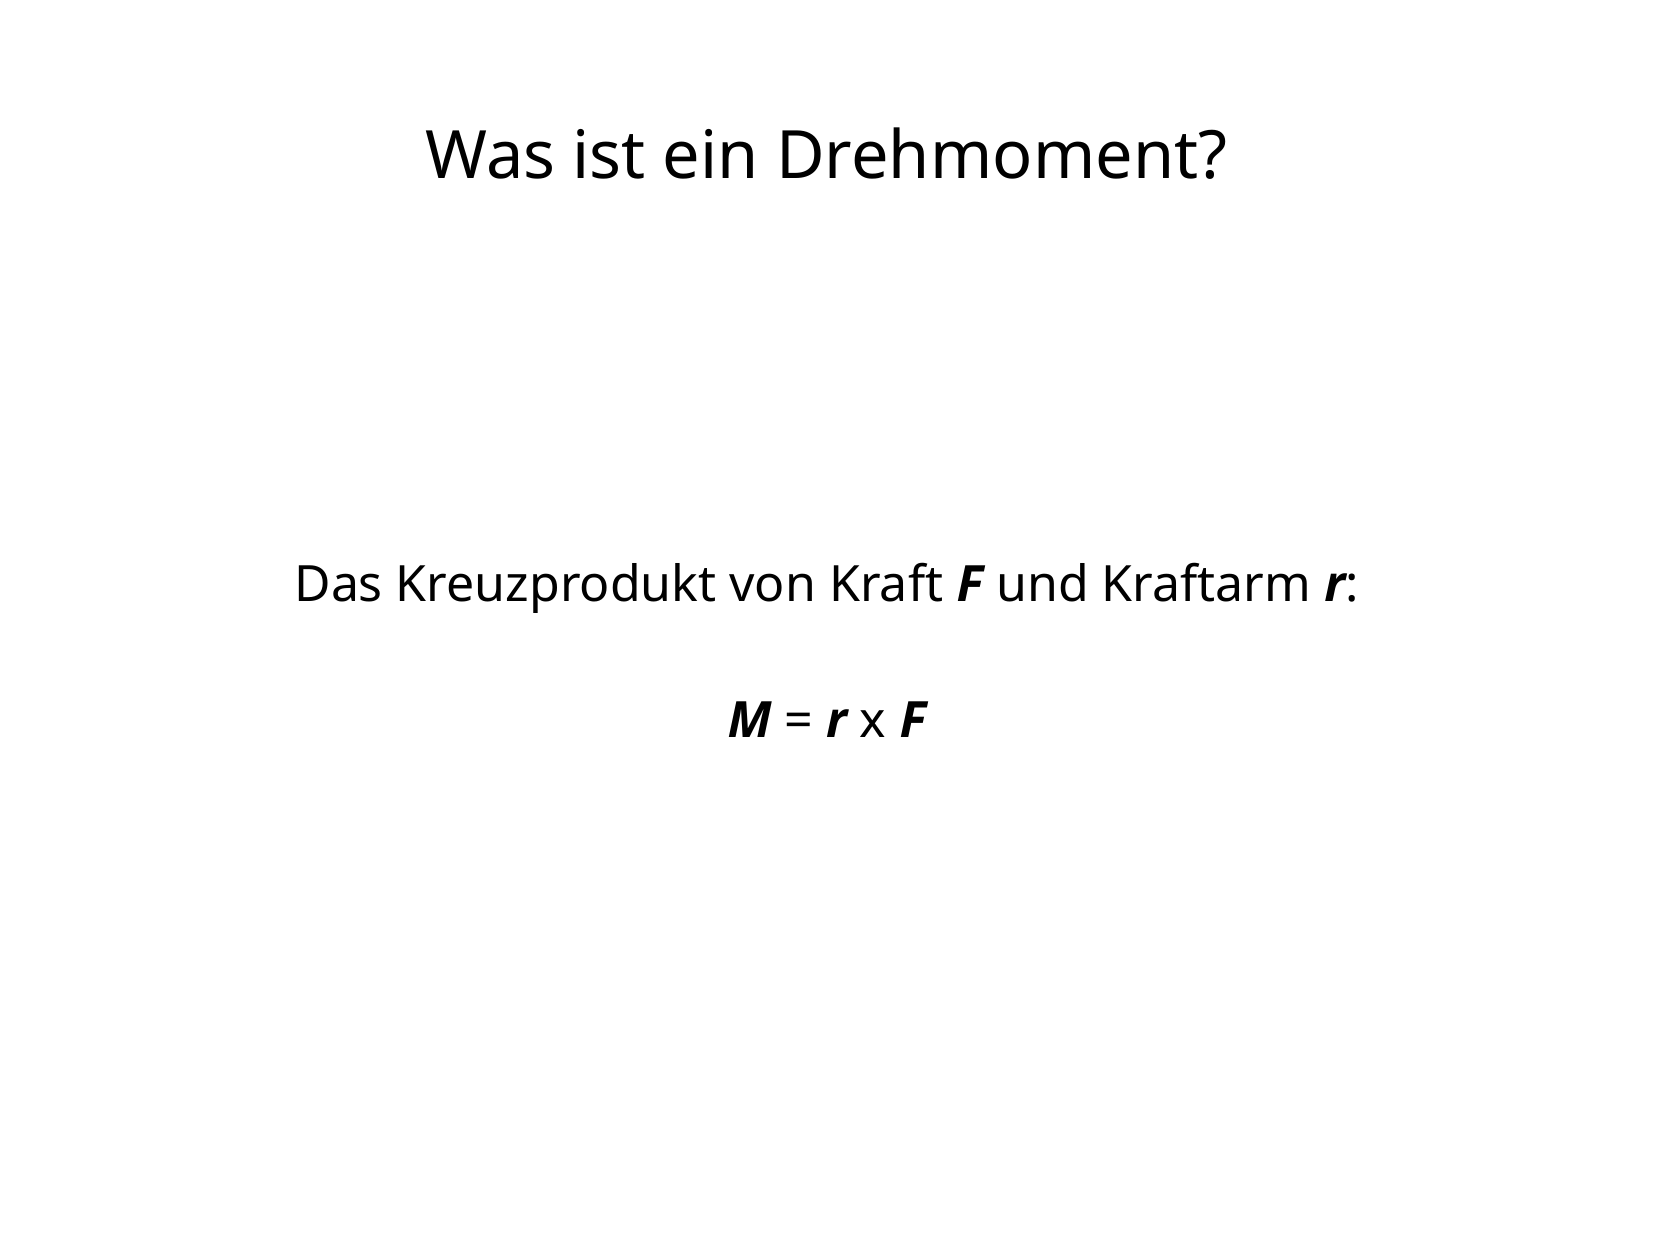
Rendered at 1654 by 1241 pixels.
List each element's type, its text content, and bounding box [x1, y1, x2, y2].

title Was ist ein Drehmoment? [82, 49, 1571, 257]
subtitle Das Kreuzprodukt von Kraft F und Kraftarm r: M = r x F [82, 290, 1571, 1010]
